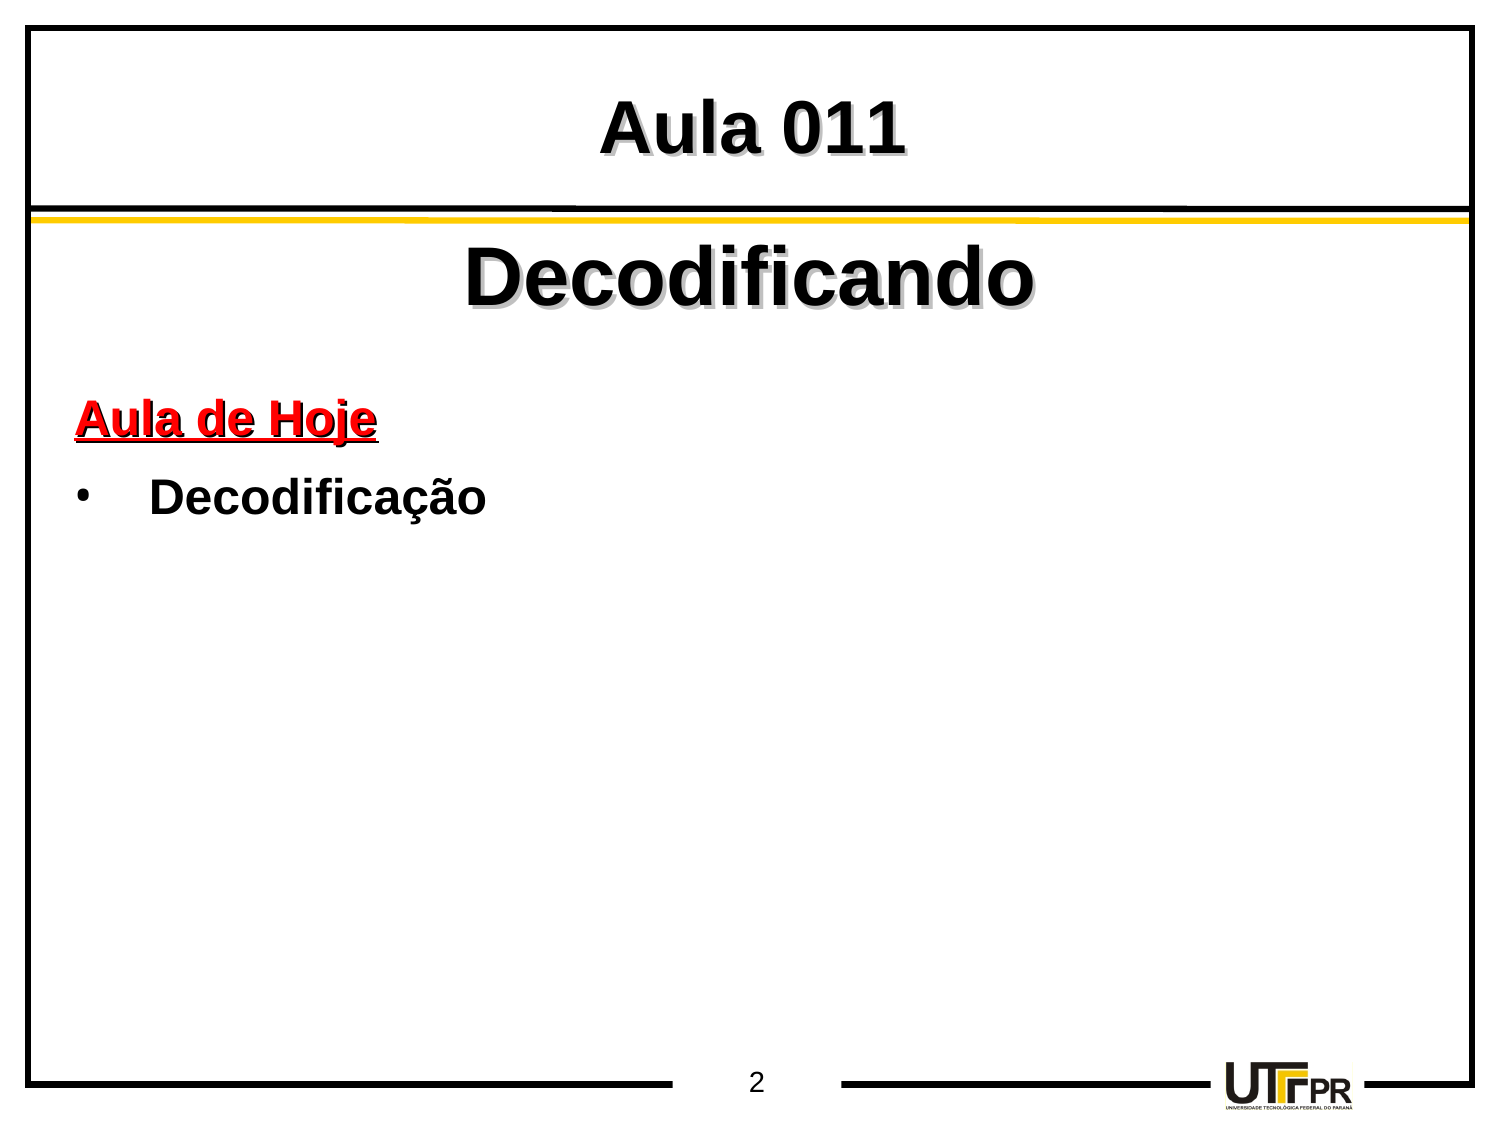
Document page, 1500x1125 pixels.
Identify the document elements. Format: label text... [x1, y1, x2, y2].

picture [1225, 1062, 1353, 1110]
title Aula 011 [29, 85, 1477, 180]
list Decodificando [41, 231, 1459, 1024]
text_box Aula de Hoje Decodificação [59, 378, 1447, 970]
